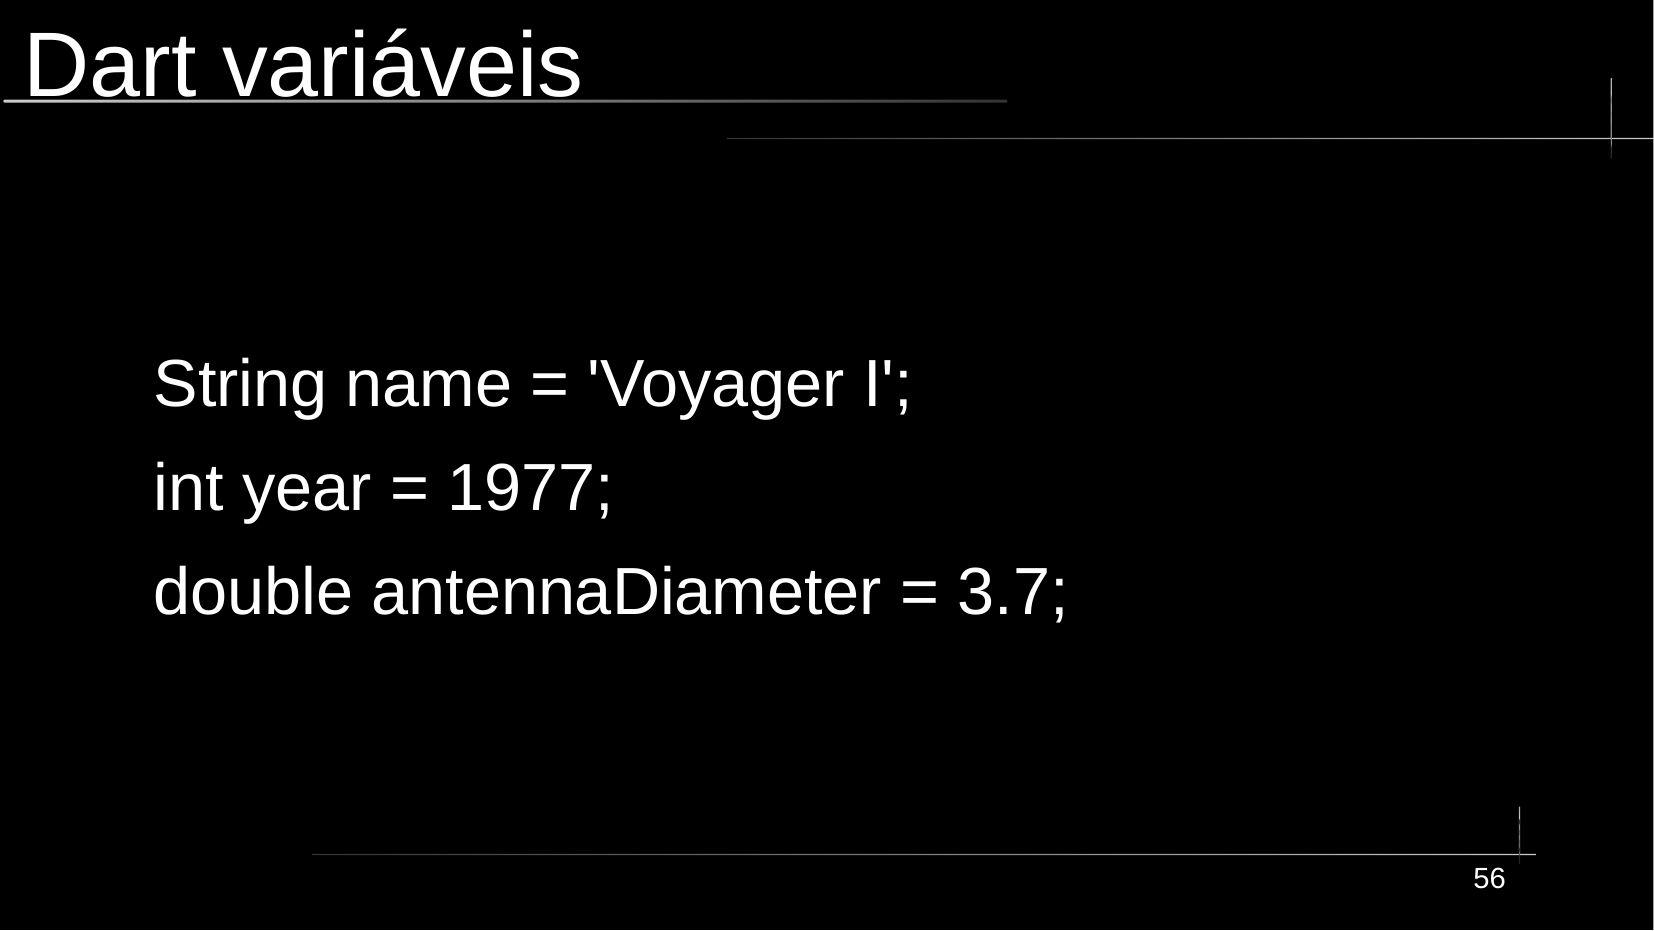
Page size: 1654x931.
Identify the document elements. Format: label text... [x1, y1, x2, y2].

subtitle String name = 'Voyager I'; int year = 1977; double antennaDiameter = 3.7; [82, 217, 1571, 757]
title Dart variáveis [23, 11, 1589, 119]
